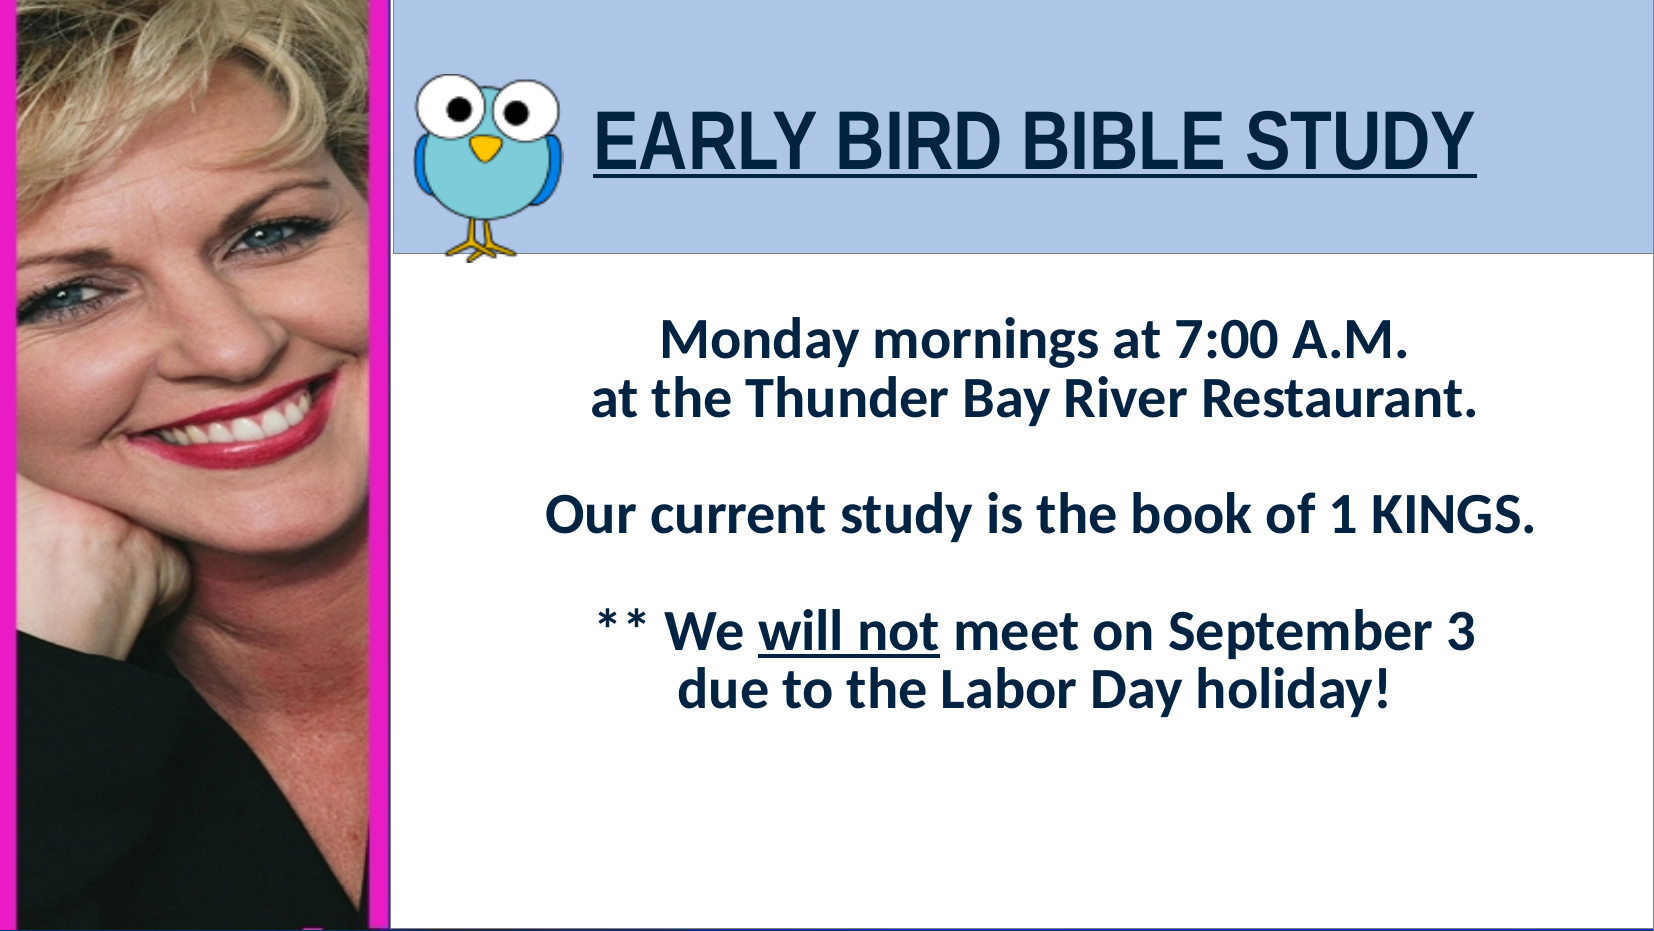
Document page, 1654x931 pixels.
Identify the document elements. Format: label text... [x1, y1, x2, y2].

text_box EARLY BIRD BIBLE STUDY Monday mornings at 7:00 A.M. at the Thunder Bay River Restaurant. Our current study is the book of 1 KINGS. ** We will not meet on September 3 due to the Labor Day holiday! [465, 83, 1606, 727]
picture [413, 74, 564, 263]
text_box [390, 0, 1654, 929]
picture [0, 0, 1654, 931]
